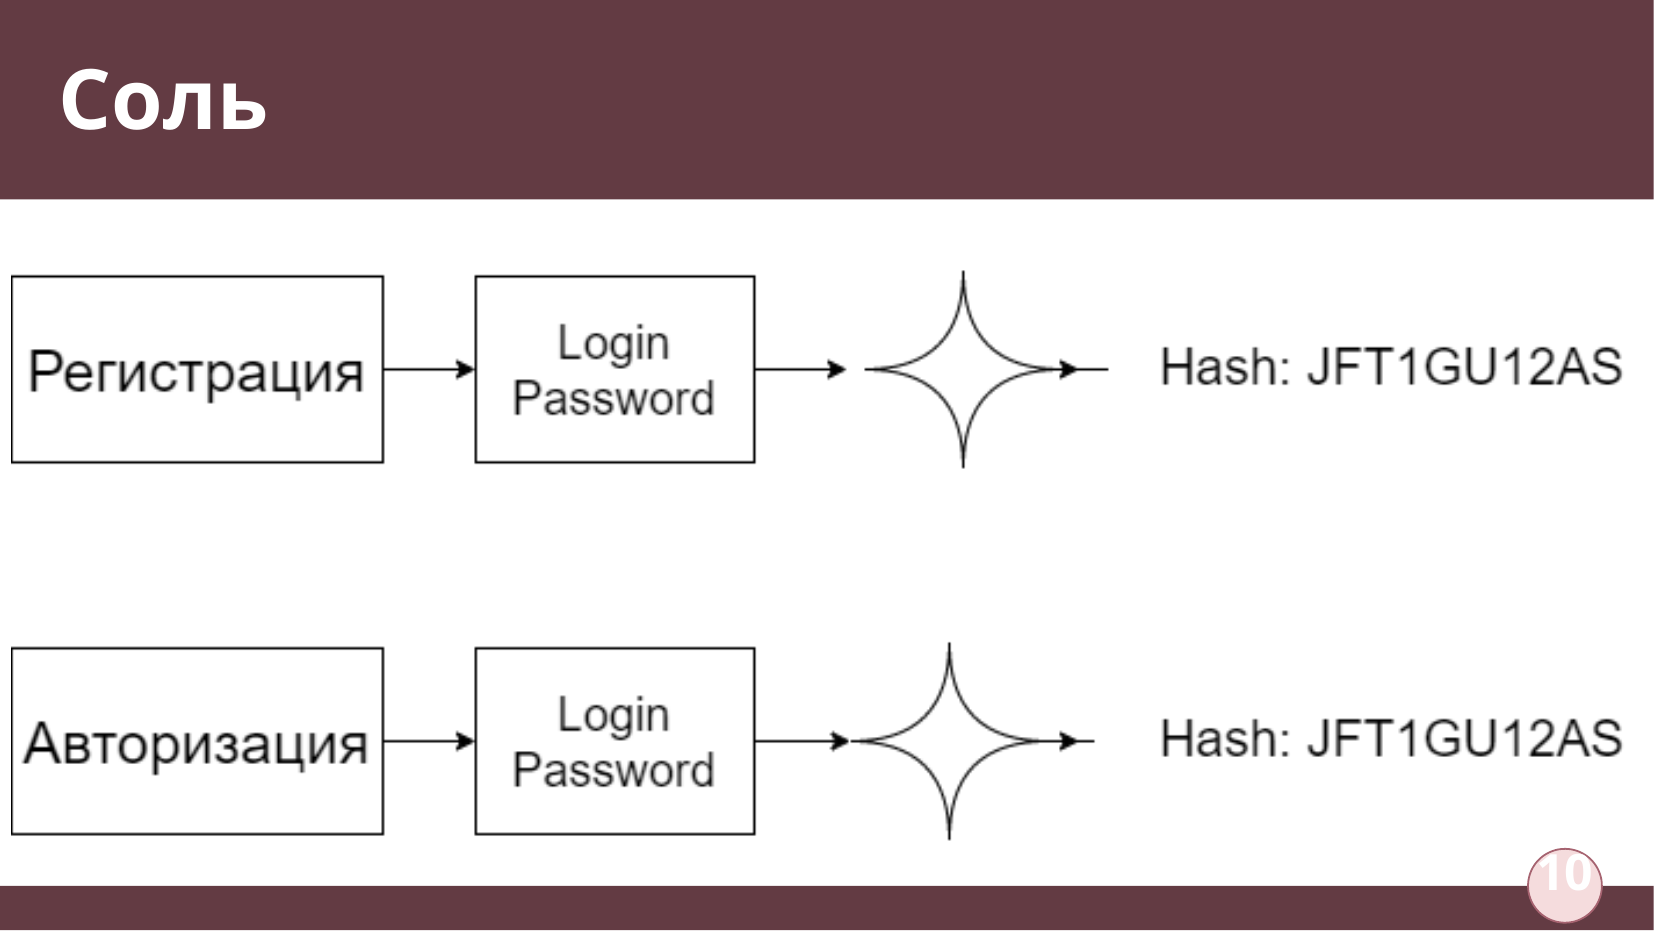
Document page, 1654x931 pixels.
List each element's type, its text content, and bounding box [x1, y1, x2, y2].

title Соль [59, 37, 1595, 155]
picture [11, 269, 1654, 843]
